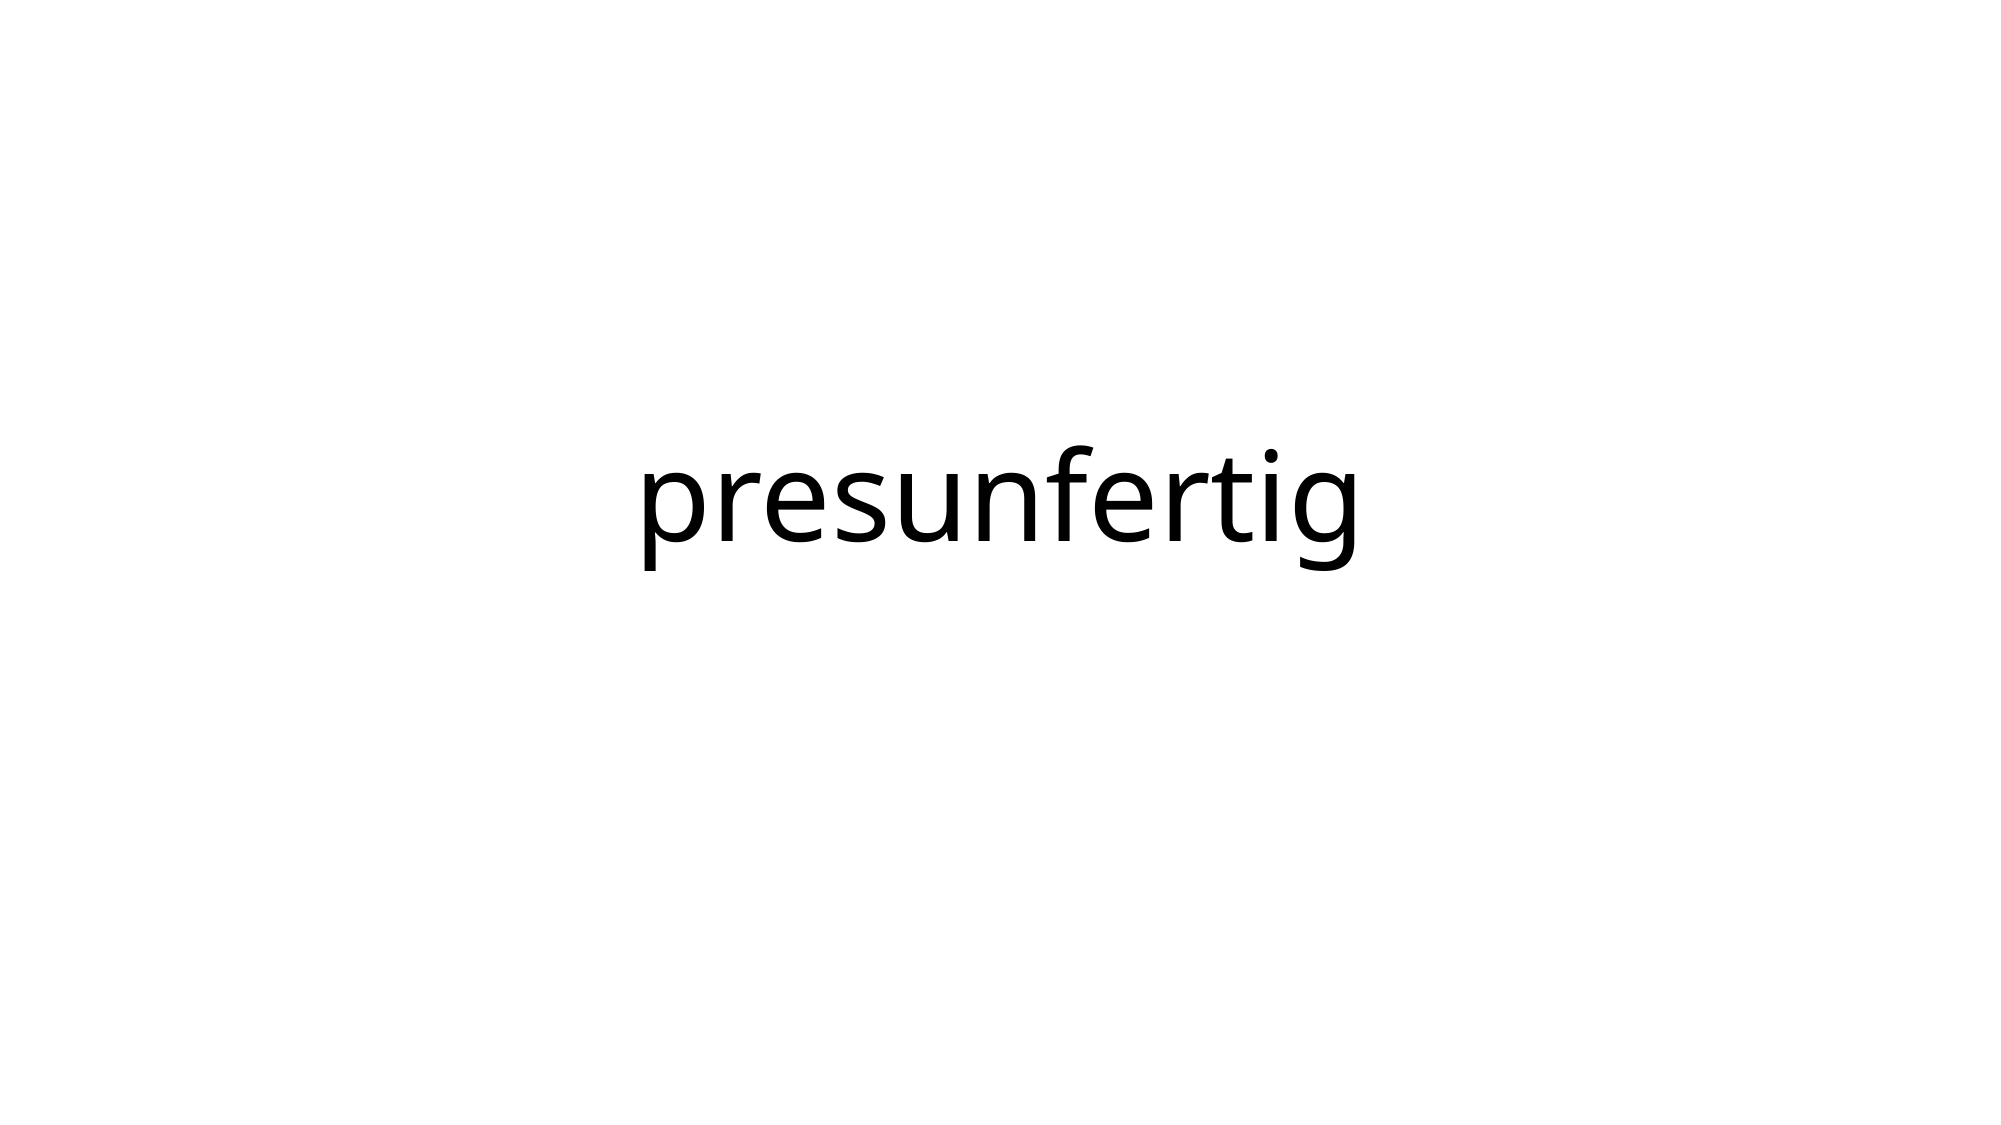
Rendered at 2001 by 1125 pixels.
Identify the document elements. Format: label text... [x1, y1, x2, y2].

title presunfertig [249, 184, 1750, 576]
